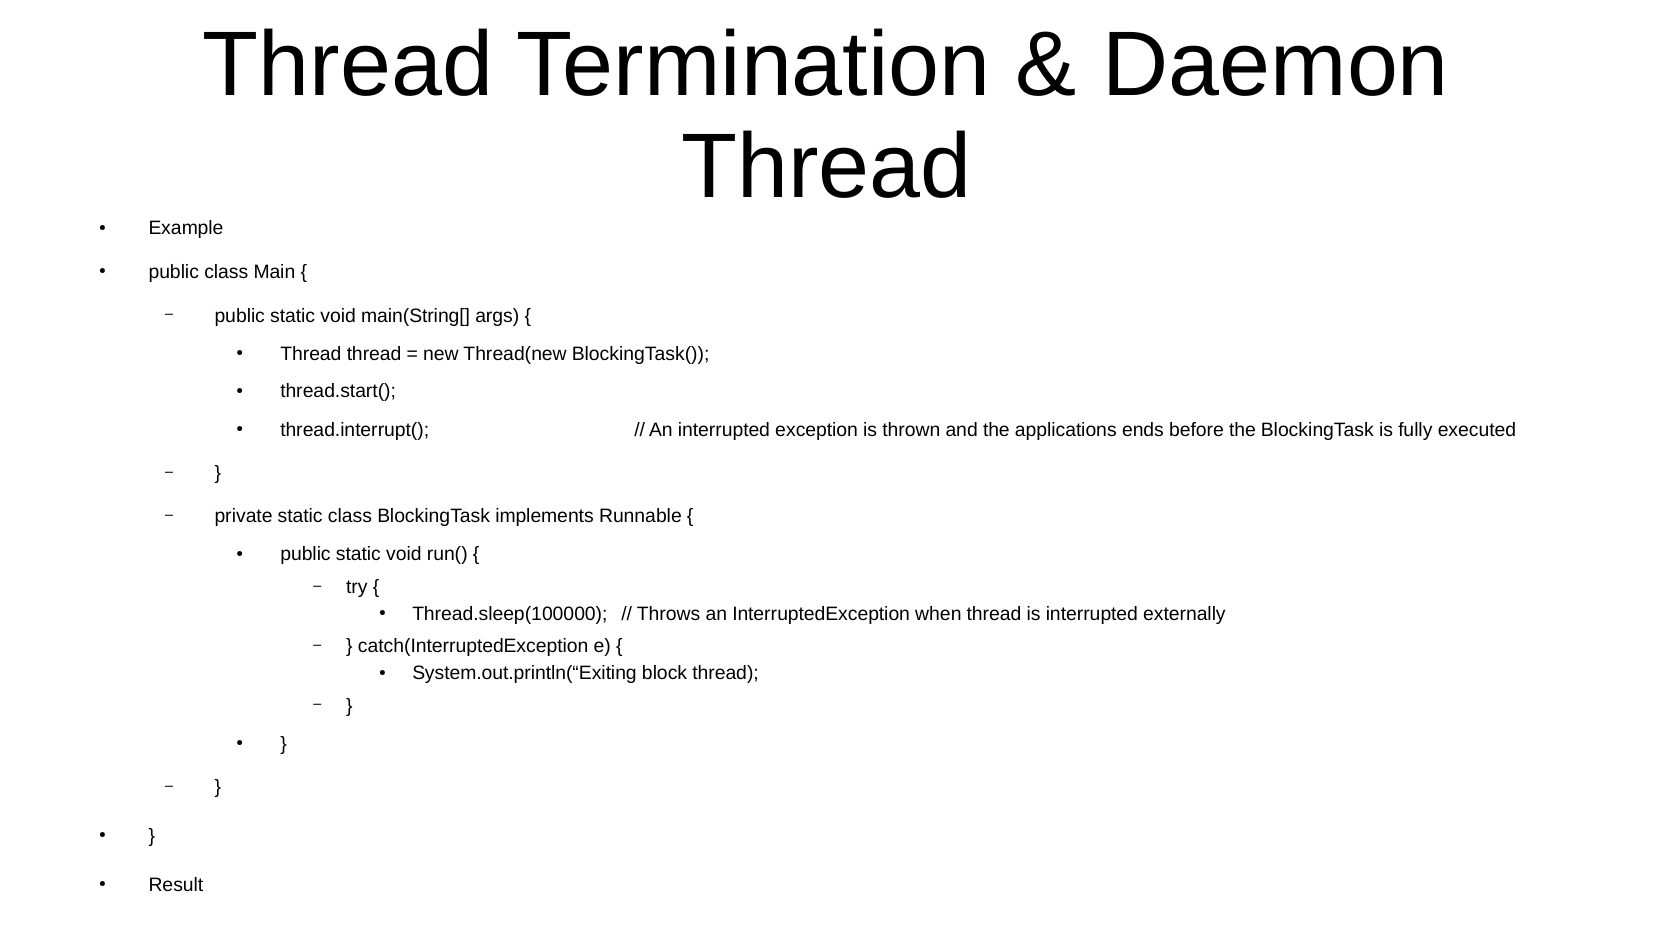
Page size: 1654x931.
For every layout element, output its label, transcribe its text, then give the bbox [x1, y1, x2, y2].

title Thread Termination & Daemon Thread [82, 12, 1571, 217]
list Example public class Main { public static void main(String[] args) { Thread thread = new Thread(new BlockingTask()); thread.start(); thread.interrupt(); // An interrupted exception is thrown and the applications ends before the BlockingTask is fully executed } private static class BlockingTask implements Runnable { public static void run() { try { Thread.sleep(100000); // Throws an InterruptedException when thread is interrupted externally } catch(InterruptedException e) { System.out.println(“Exiting block thread); } } } } Result [82, 217, 1621, 901]
